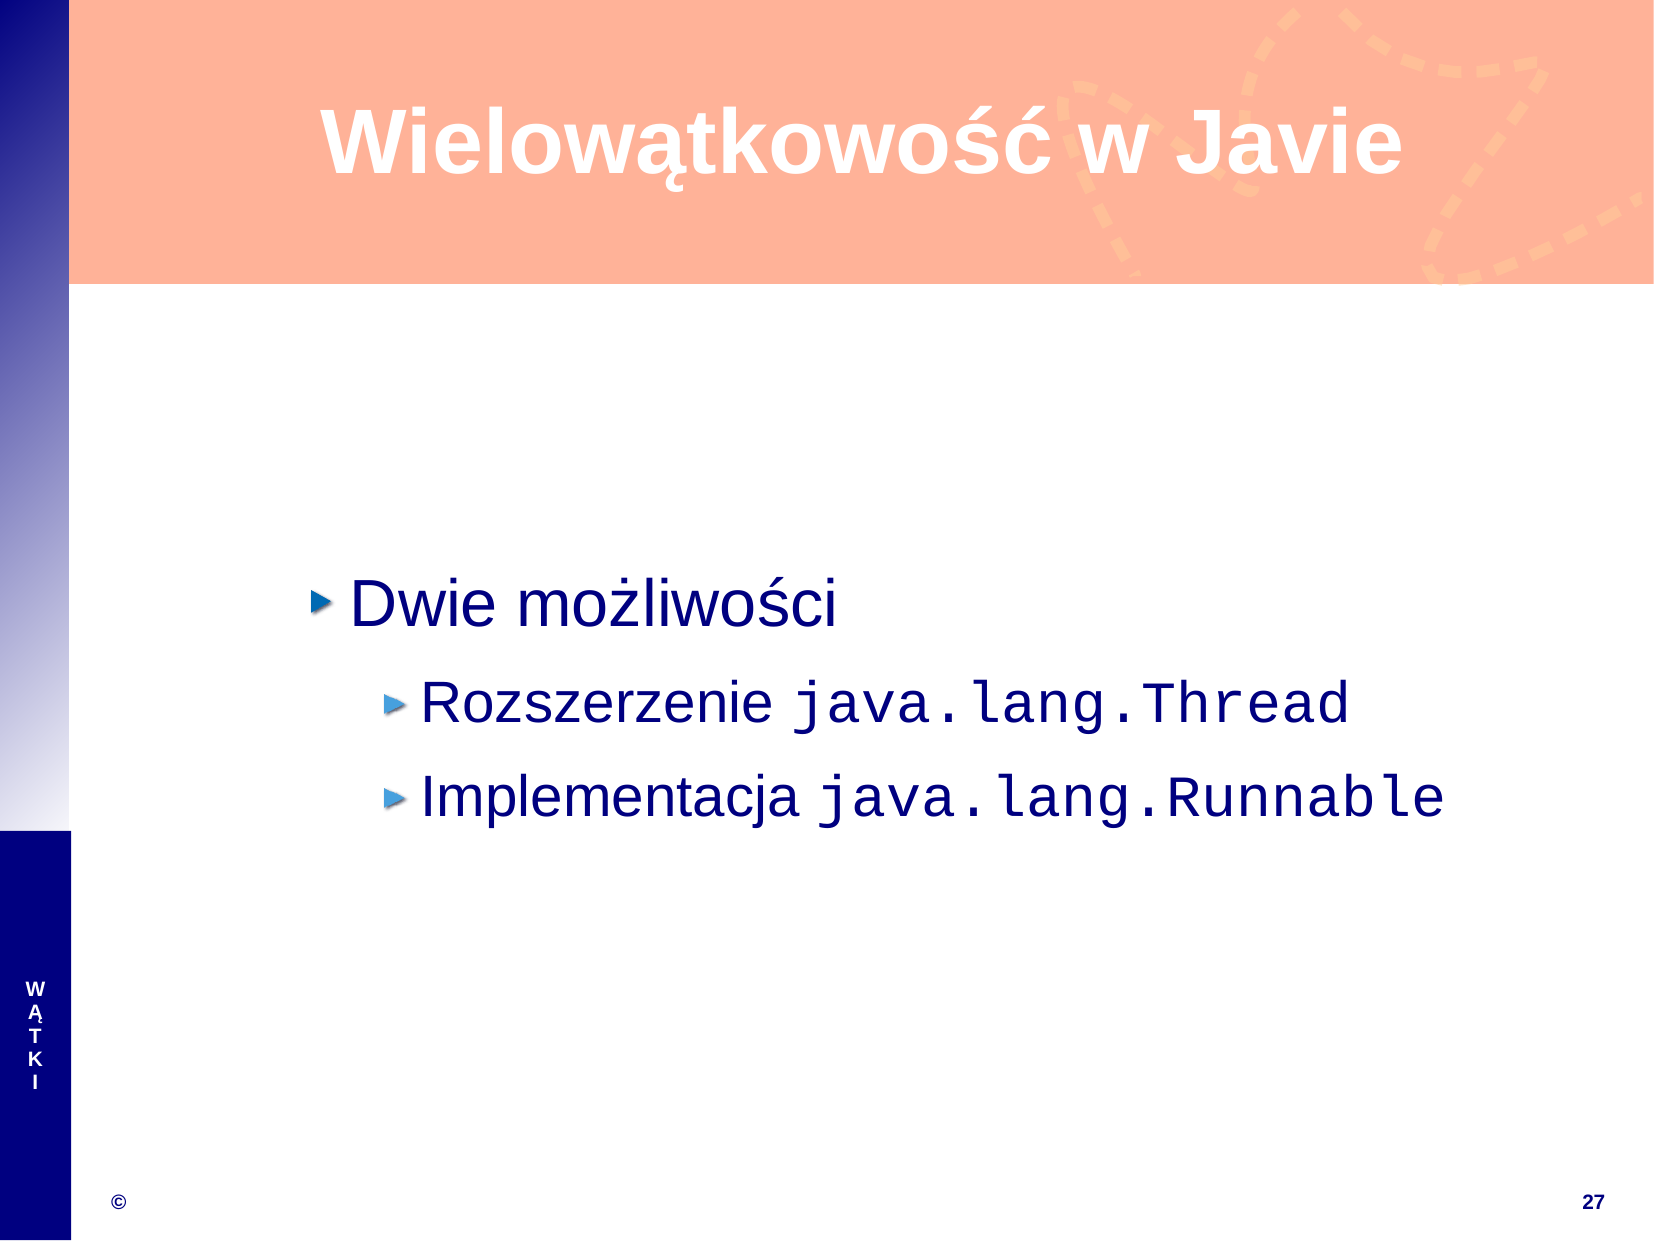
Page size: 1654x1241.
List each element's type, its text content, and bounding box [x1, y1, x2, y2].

list Dwie możliwości Rozszerzenie java.lang.Thread Implementacja java.lang.Runnable [278, 565, 1447, 831]
title Wielowątkowość w Javie [72, 37, 1654, 246]
text_box W Ą T K I [0, 830, 71, 1241]
